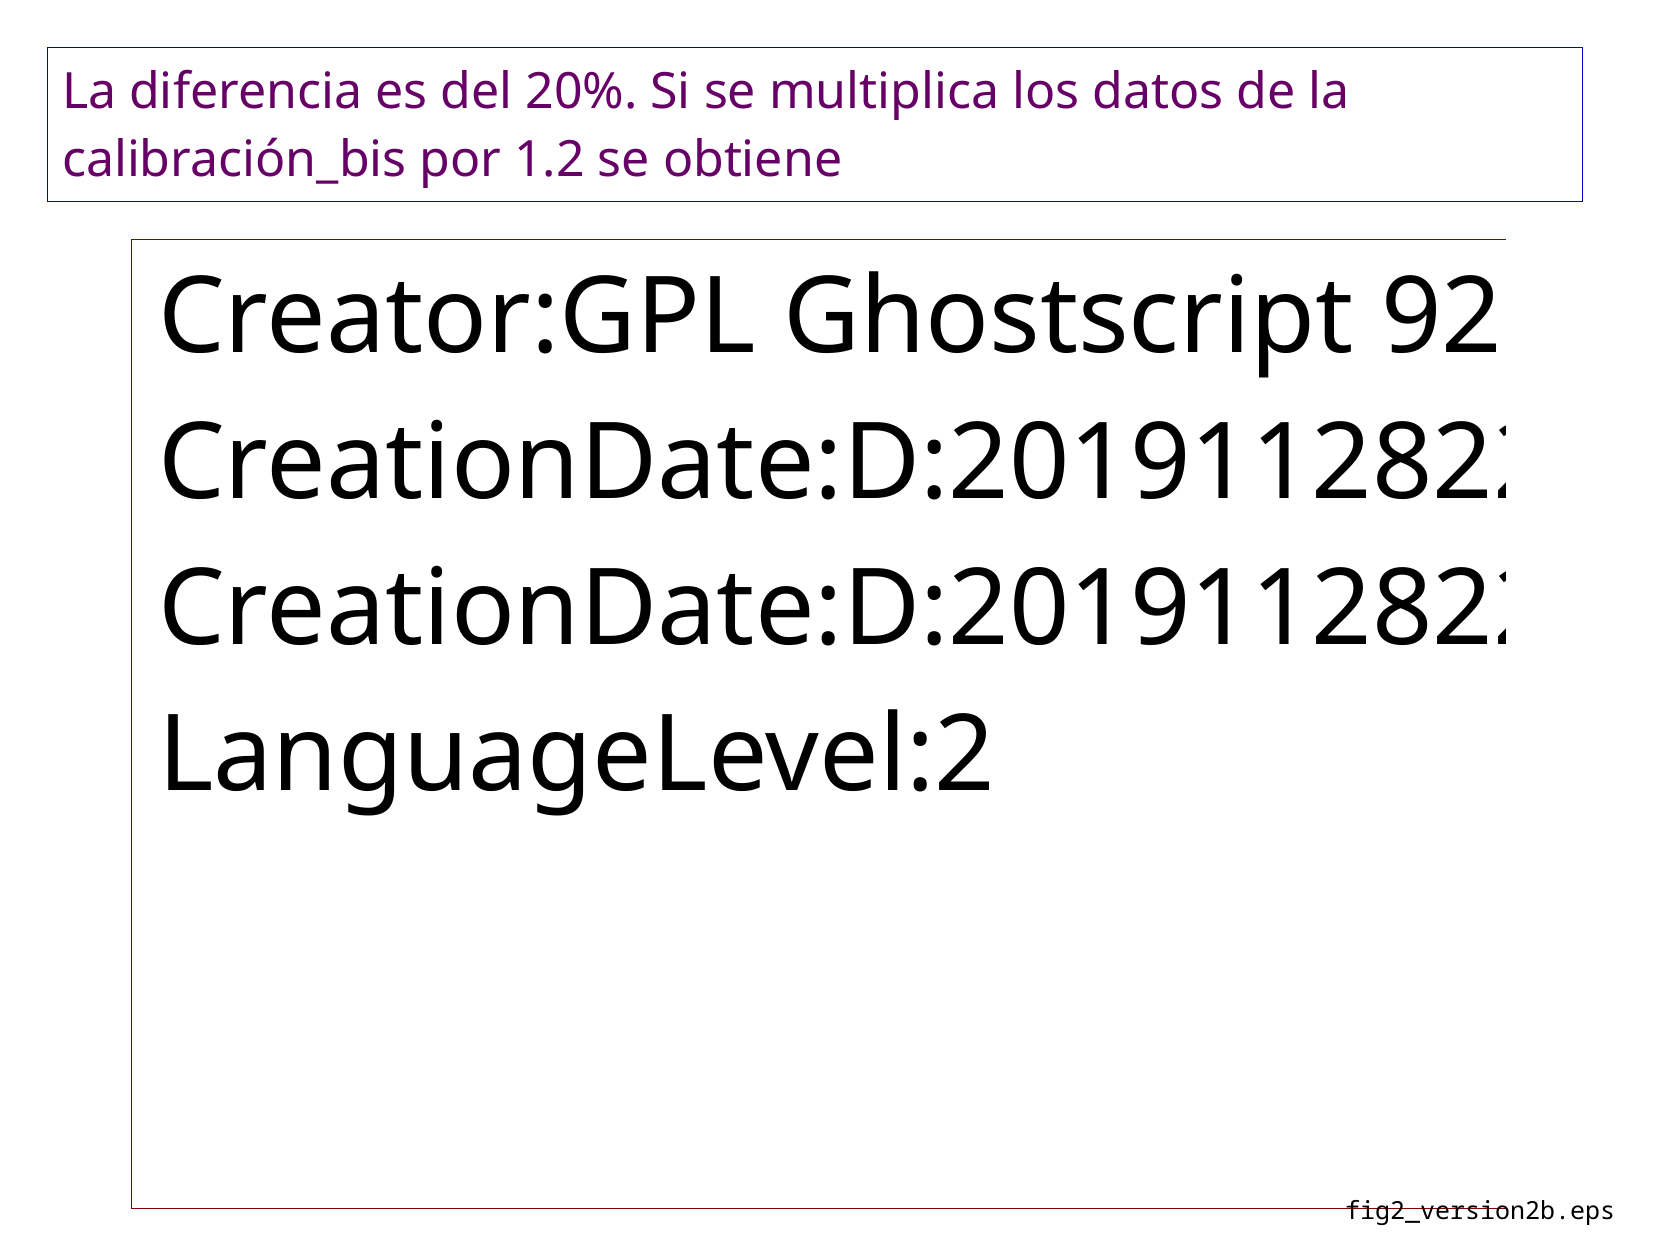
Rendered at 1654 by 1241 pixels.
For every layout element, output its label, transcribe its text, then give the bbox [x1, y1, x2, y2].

picture [124, 232, 1506, 1209]
text_box La diferencia es del 20%. Si se multiplica los datos de la calibración_bis por 1.2 se obtiene [47, 47, 1583, 202]
text_box fig2_version2b.eps [1181, 1185, 1630, 1229]
